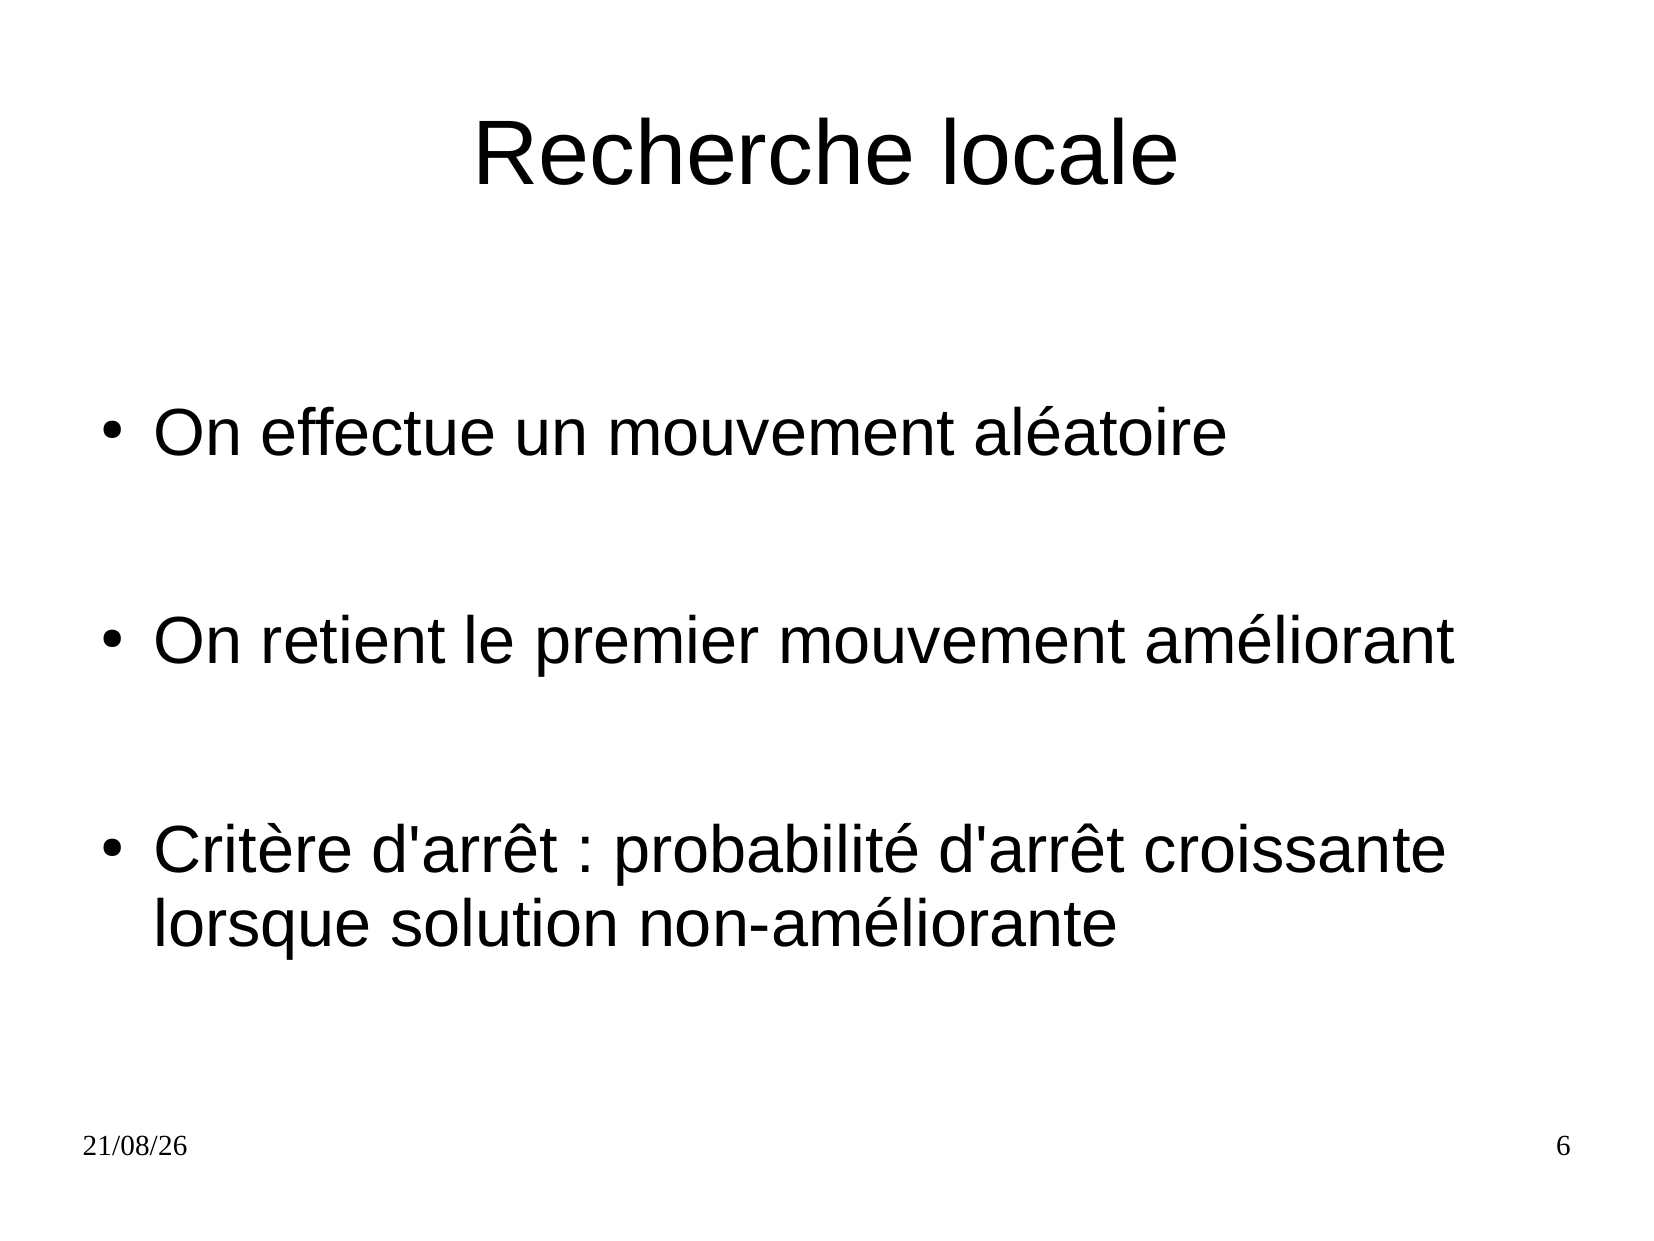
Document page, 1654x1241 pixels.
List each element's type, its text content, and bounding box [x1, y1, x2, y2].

title Recherche locale [82, 49, 1571, 257]
list On effectue un mouvement aléatoire On retient le premier mouvement améliorant Critère d'arrêt : probabilité d'arrêt croissante lorsque solution non-améliorante [82, 290, 1538, 1010]
